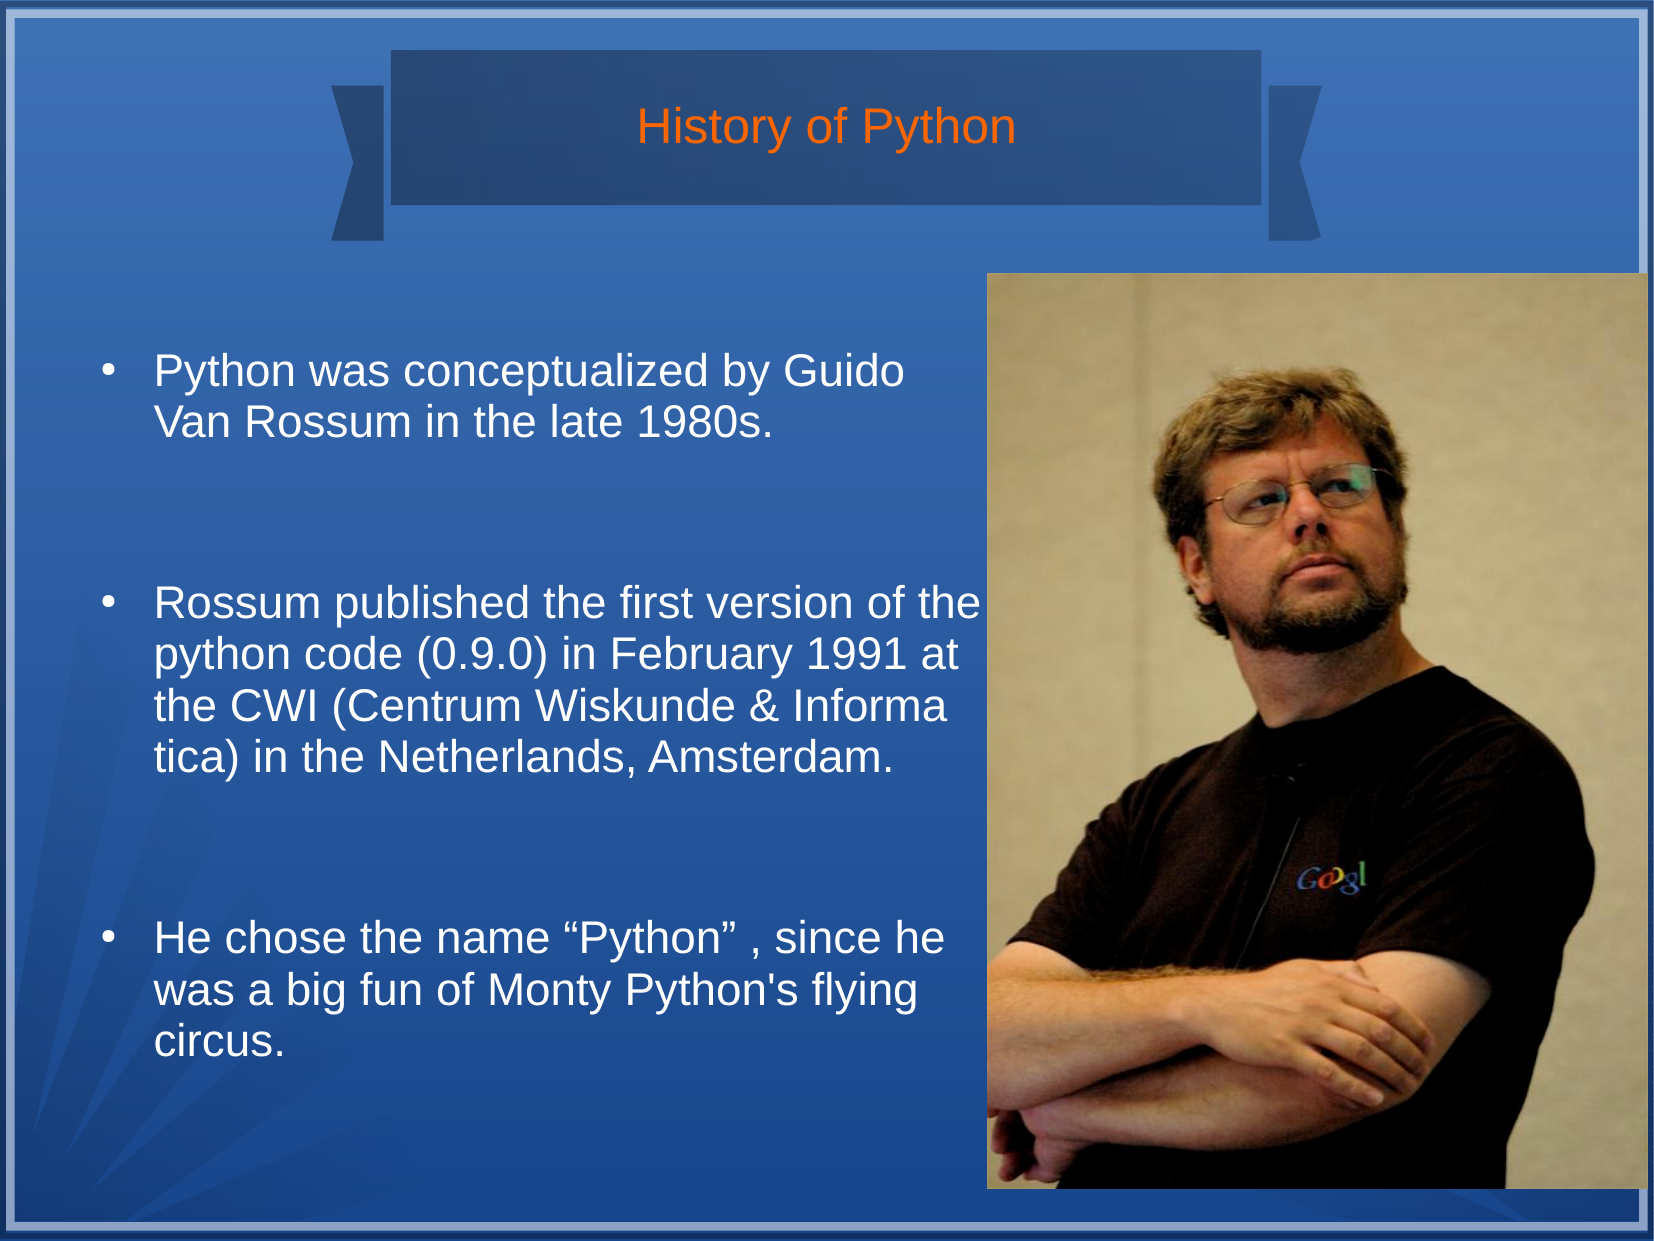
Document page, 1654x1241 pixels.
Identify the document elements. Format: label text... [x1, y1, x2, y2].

picture [987, 273, 1648, 1189]
title History of Python [389, 47, 1264, 205]
list Python was conceptualized by Guido Van Rossum in the late 1980s. Rossum published the first version of the python code (0.9.0) in February 1991 at the CWI (Centrum Wiskunde & Informa tica) in the Netherlands, Amsterdam. He chose the name “Python” , since he was a big fun of Monty Python's flying circus. [82, 345, 1571, 1241]
